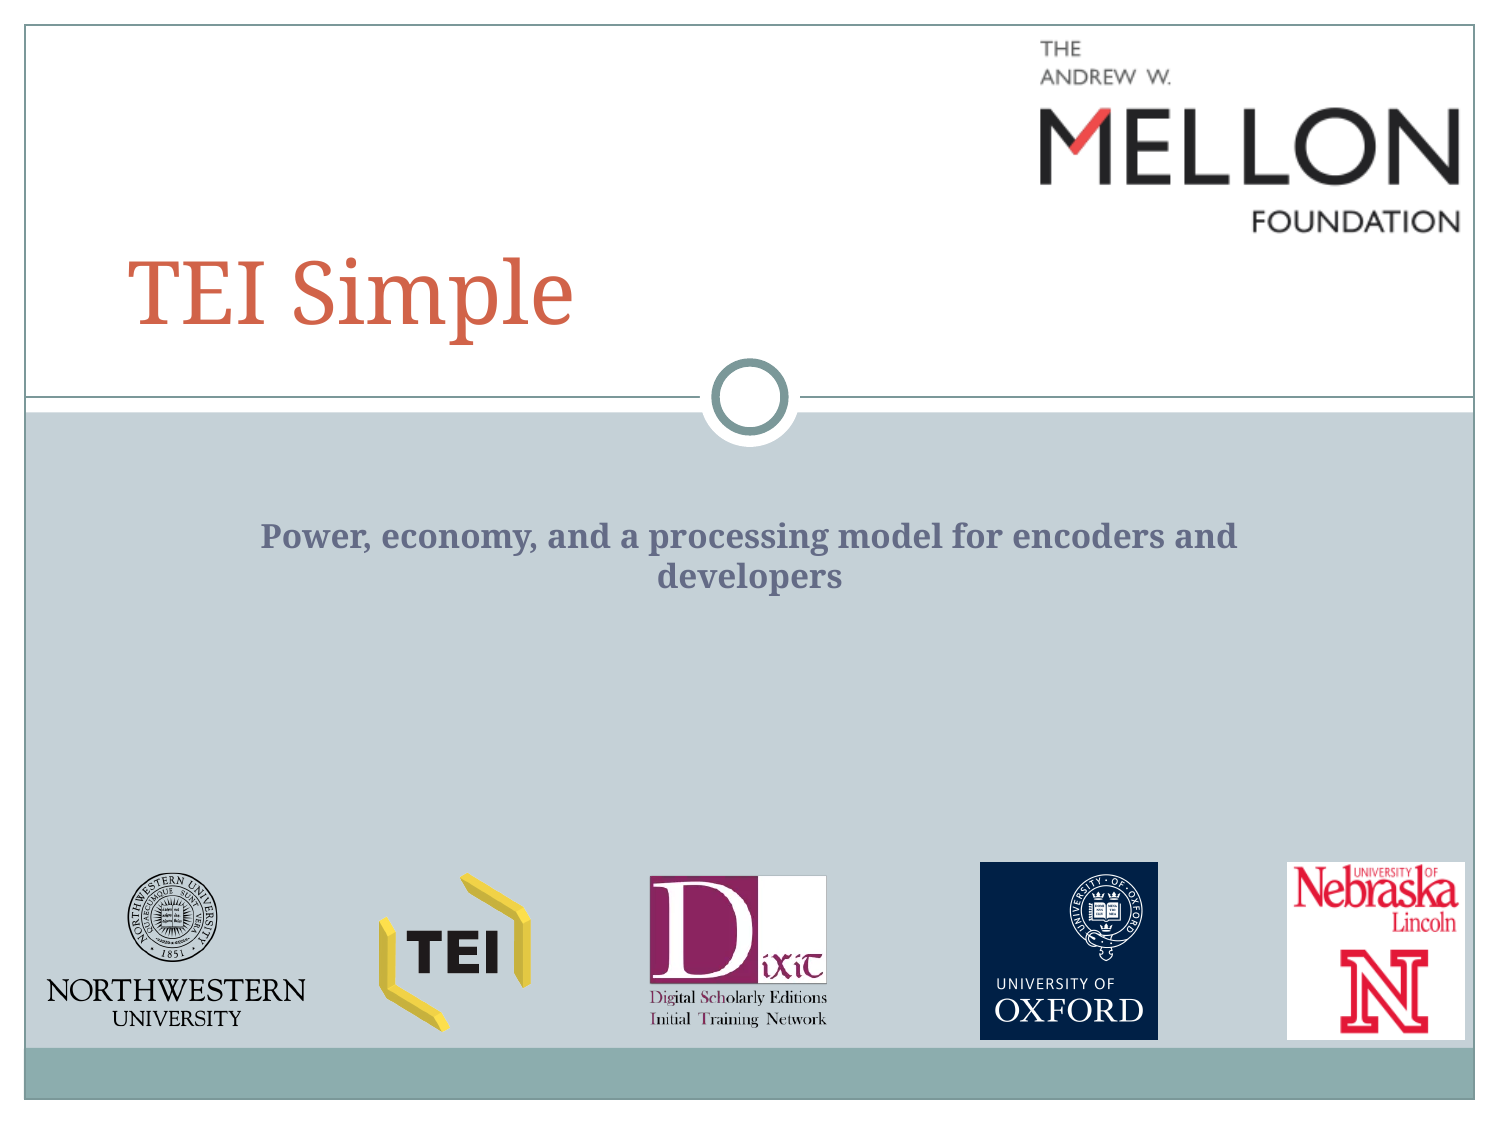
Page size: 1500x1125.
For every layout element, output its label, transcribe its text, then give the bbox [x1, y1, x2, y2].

text_box Power, economy, and a processing model for encoders and developers [225, 462, 1275, 750]
picture [1287, 862, 1465, 1040]
text_box TEI Simple [112, 62, 1388, 350]
picture [649, 862, 827, 1040]
picture [1039, 37, 1462, 237]
picture [366, 862, 544, 1042]
picture [44, 862, 308, 1040]
picture [980, 862, 1158, 1040]
